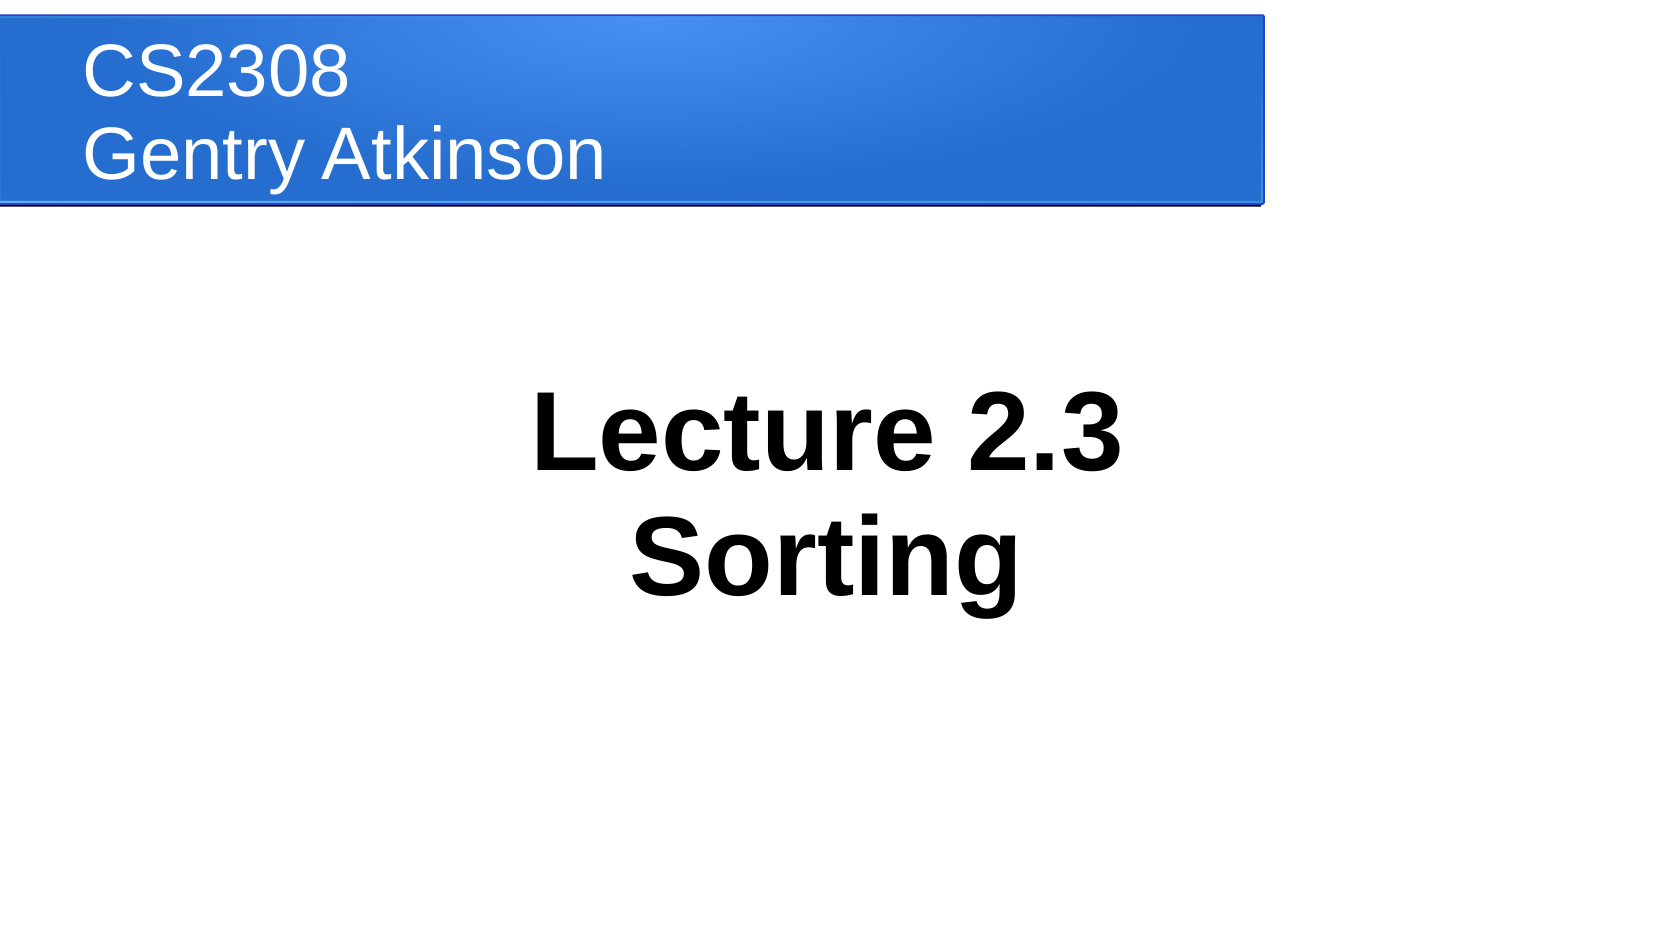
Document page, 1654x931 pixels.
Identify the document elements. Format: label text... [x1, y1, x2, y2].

subtitle Lecture 2.3 Sorting [82, 224, 1571, 764]
title CS2308 Gentry Atkinson [82, 29, 1235, 196]
